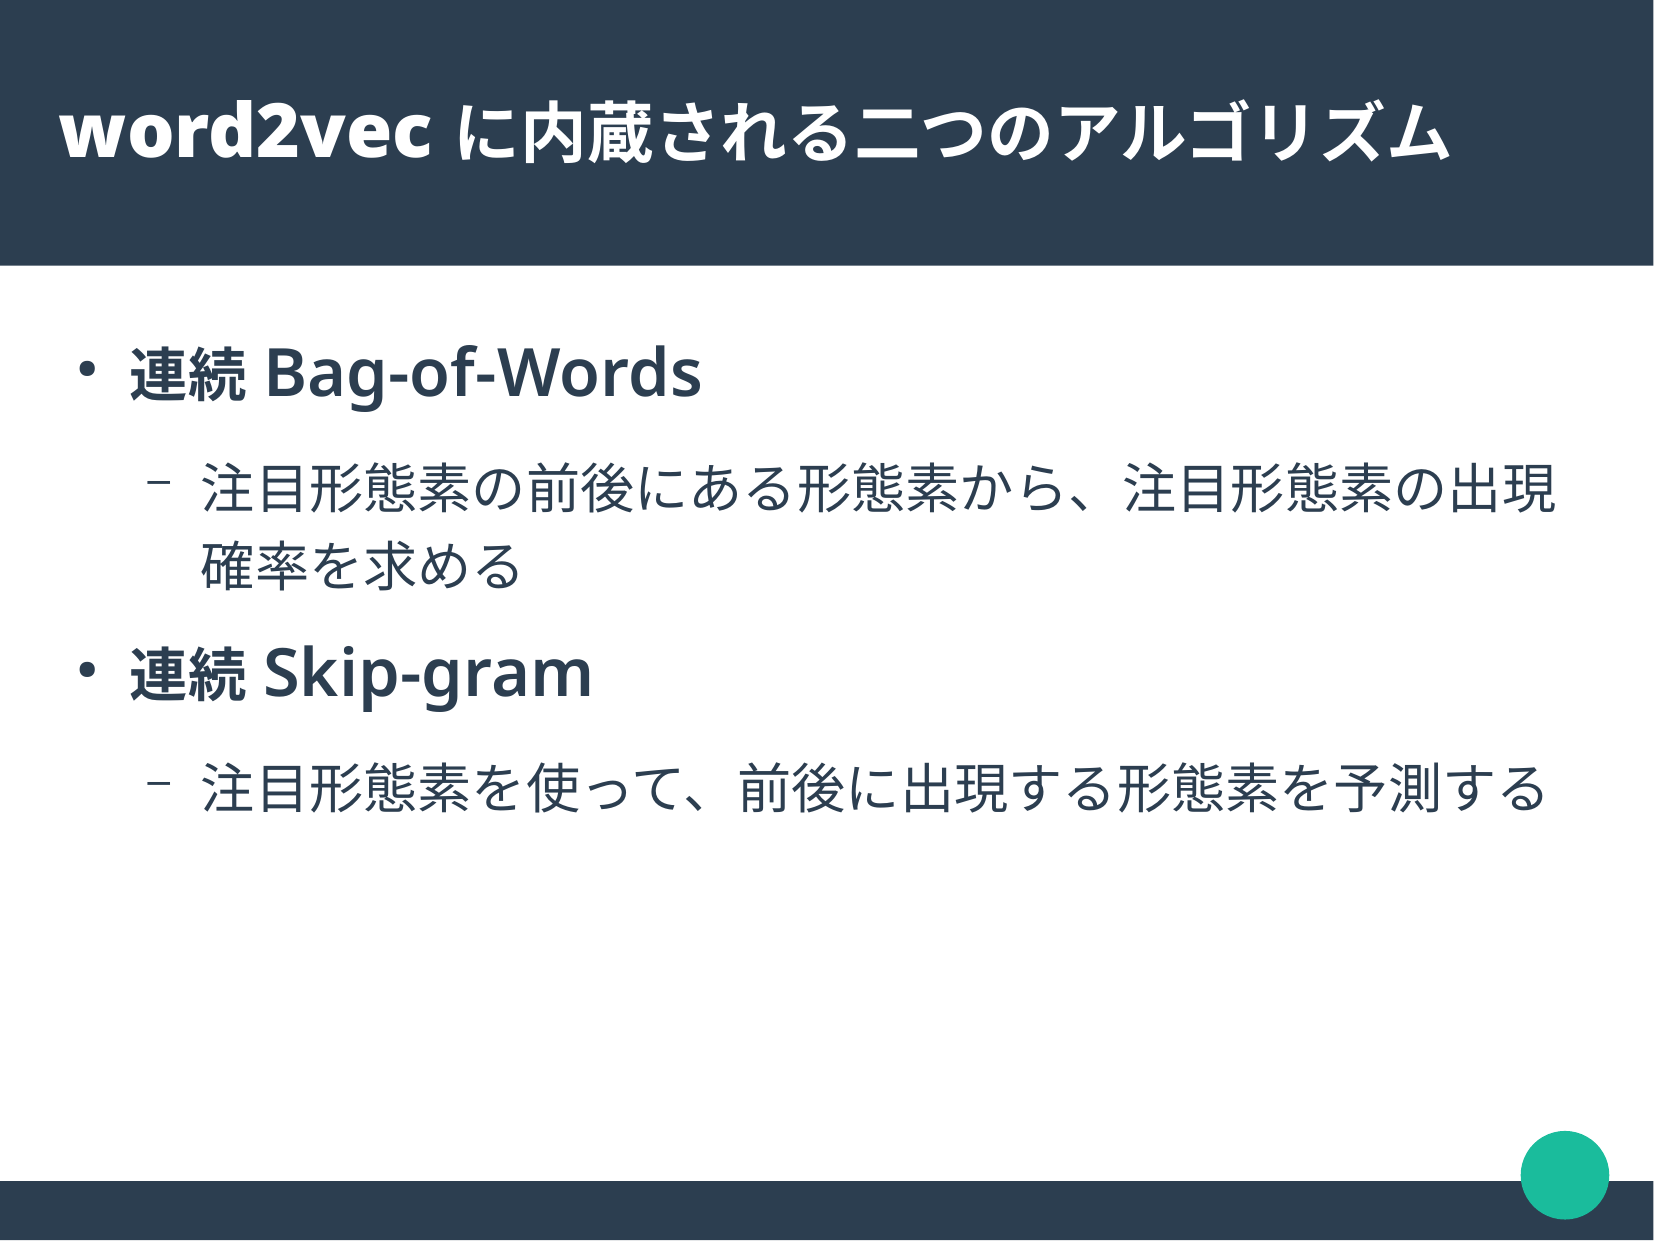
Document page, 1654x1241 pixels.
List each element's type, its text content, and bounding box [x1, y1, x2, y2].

list 連続Bag-of-Words 注目形態素の前後にある形態素から、注目形態素の出現確率を求める 連続Skip-gram 注目形態素を使って、前後に出現する形態素を予測する [59, 324, 1595, 1152]
title word2vecに内蔵される二つのアルゴリズム [59, 49, 1595, 207]
